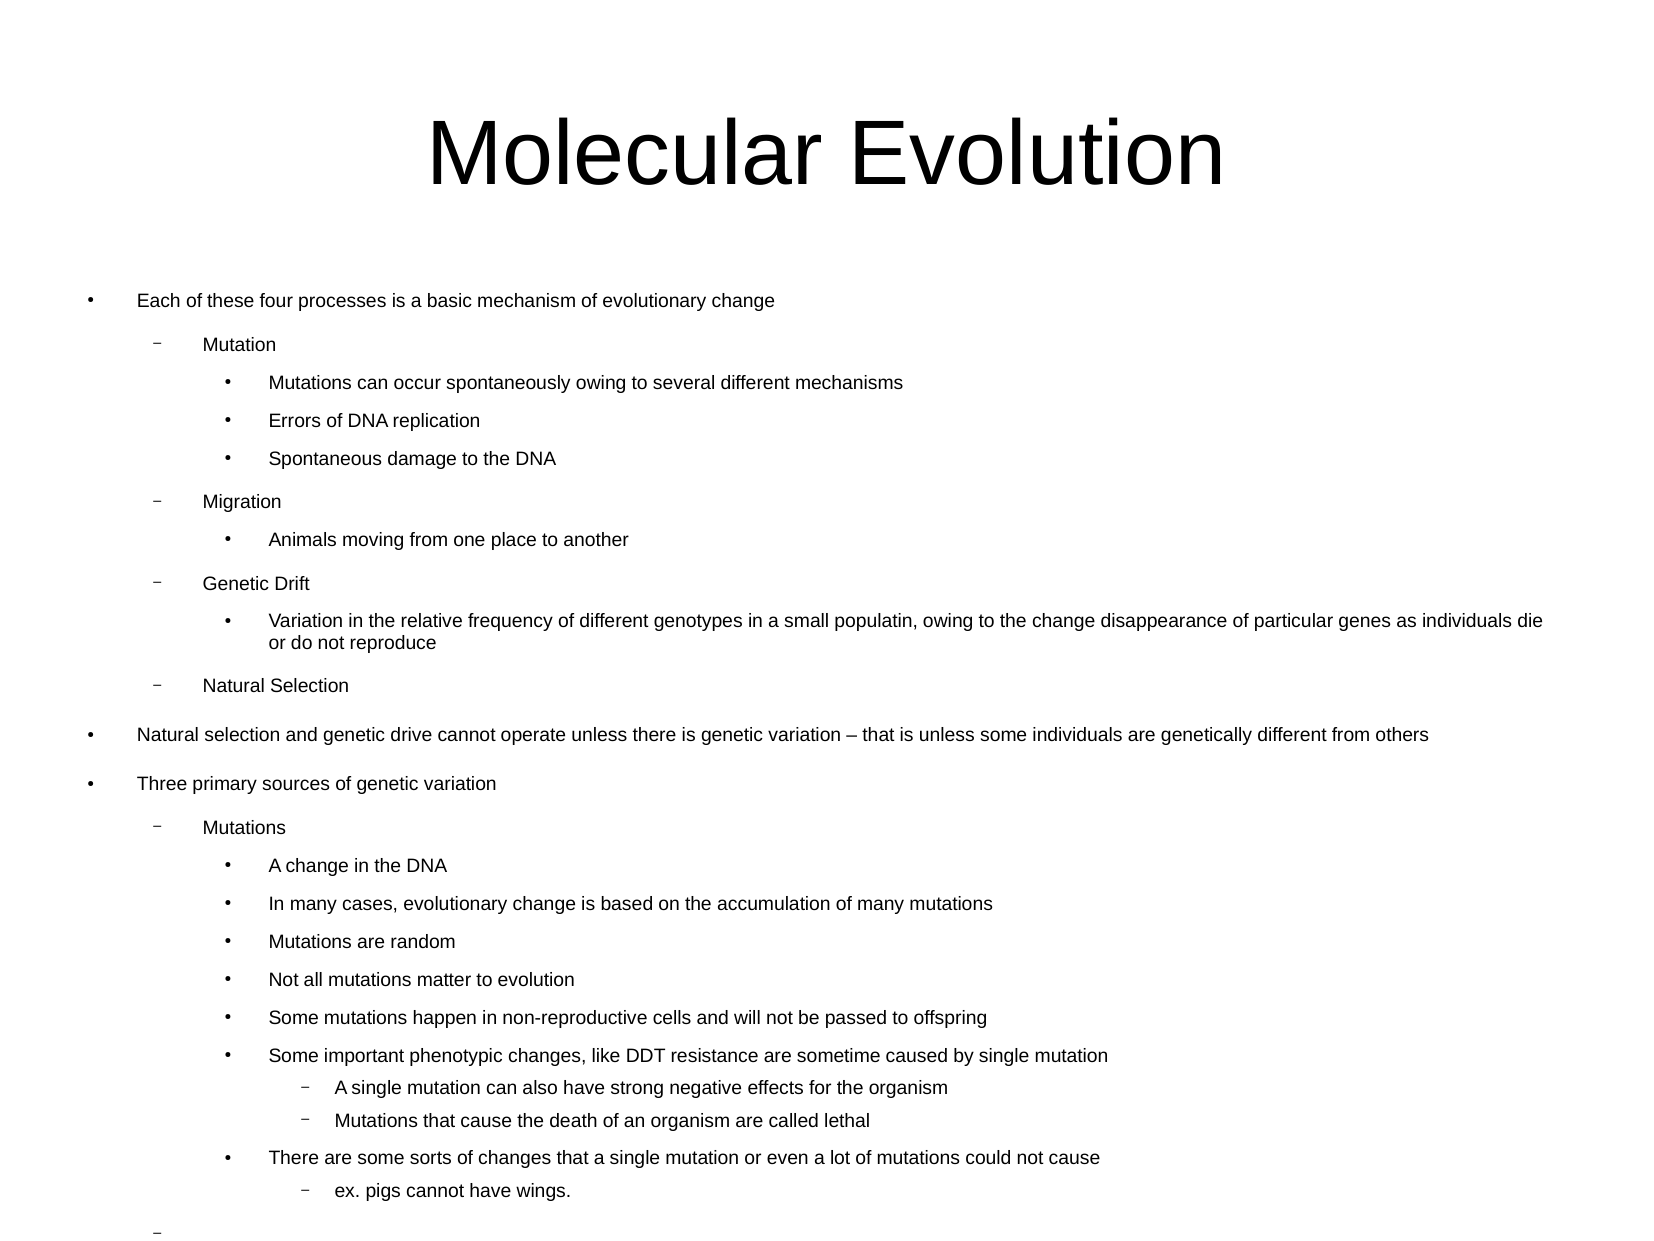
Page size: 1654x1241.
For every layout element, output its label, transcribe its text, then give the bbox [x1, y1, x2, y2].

title Molecular Evolution [82, 49, 1571, 257]
list Each of these four processes is a basic mechanism of evolutionary change Mutation Mutations can occur spontaneously owing to several different mechanisms Errors of DNA replication Spontaneous damage to the DNA Migration Animals moving from one place to another Genetic Drift Variation in the relative frequency of different genotypes in a small populatin, owing to the change disappearance of particular genes as individuals die or do not reproduce Natural Selection Natural selection and genetic drive cannot operate unless there is genetic variation – that is unless some individuals are genetically different from others Three primary sources of genetic variation Mutations A change in the DNA In many cases, evolutionary change is based on the accumulation of many mutations Mutations are random Not all mutations matter to evolution Some mutations happen in non-reproductive cells and will not be passed to offspring Some important phenotypic changes, like DDT resistance are sometime caused by single mutation A single mutation can also have strong negative effects for the organism Mutations that cause the death of an organism are called lethal There are some sorts of changes that a single mutation or even a lot of mutations could not cause ex. pigs cannot have wings. [70, 290, 1560, 1217]
